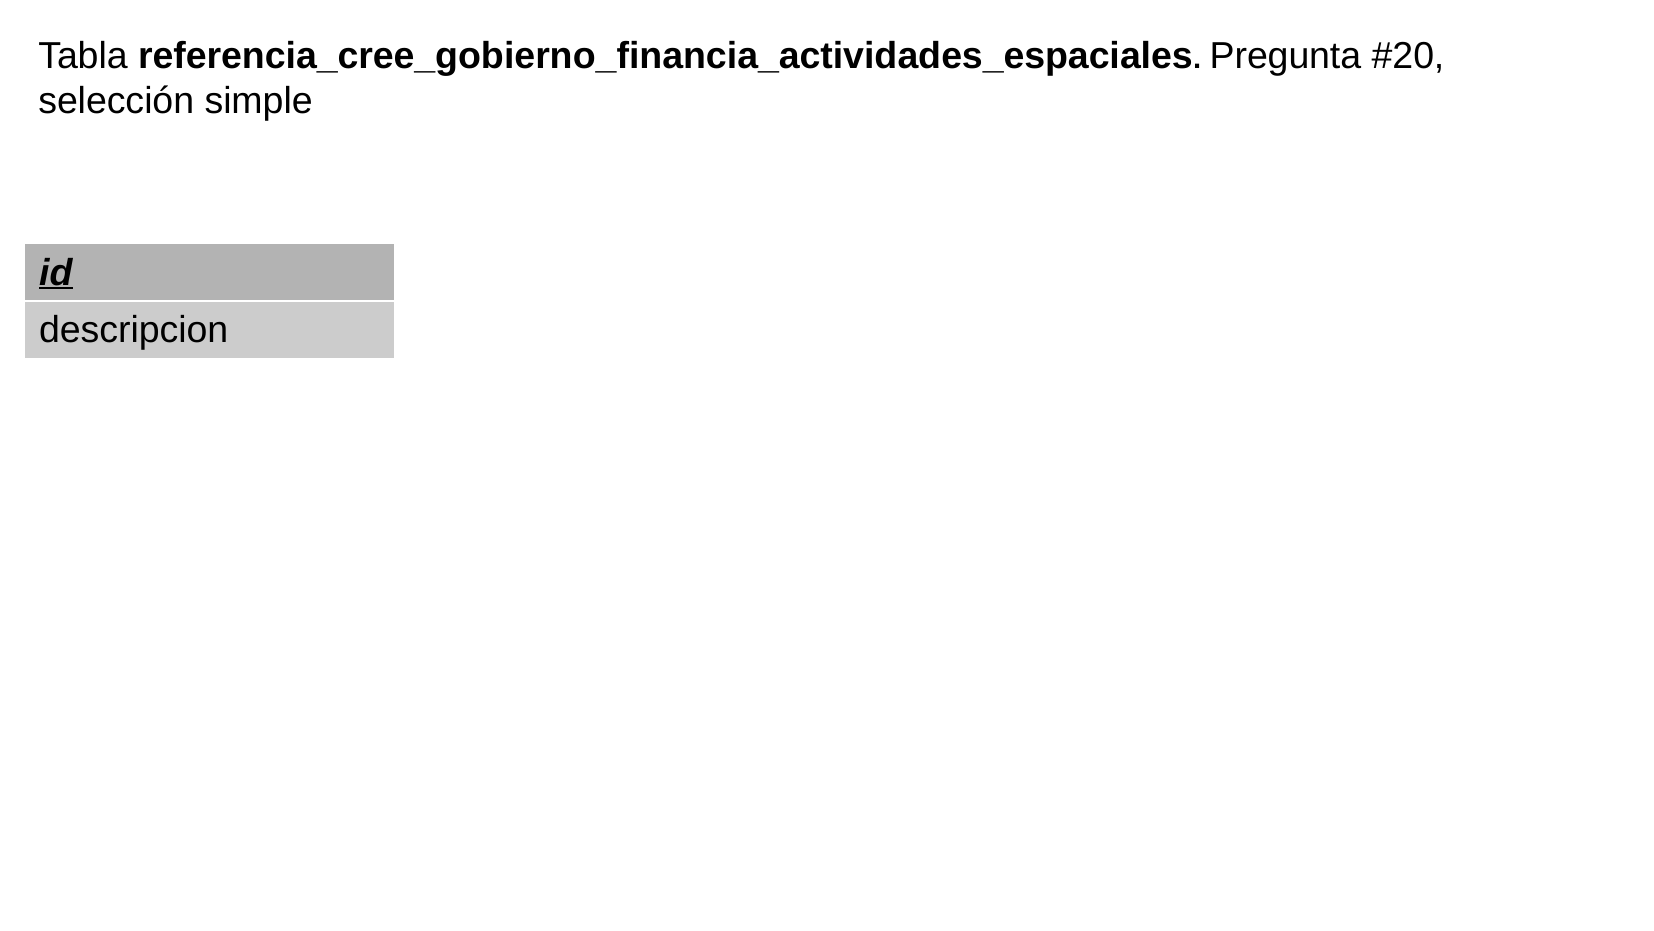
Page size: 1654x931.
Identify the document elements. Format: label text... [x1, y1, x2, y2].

text_box Tabla referencia_cree_gobierno_financia_actividades_espaciales. Pregunta #20, selección simple [23, 23, 1618, 165]
table_cell descripcion [25, 302, 394, 358]
table_header id [25, 244, 394, 300]
